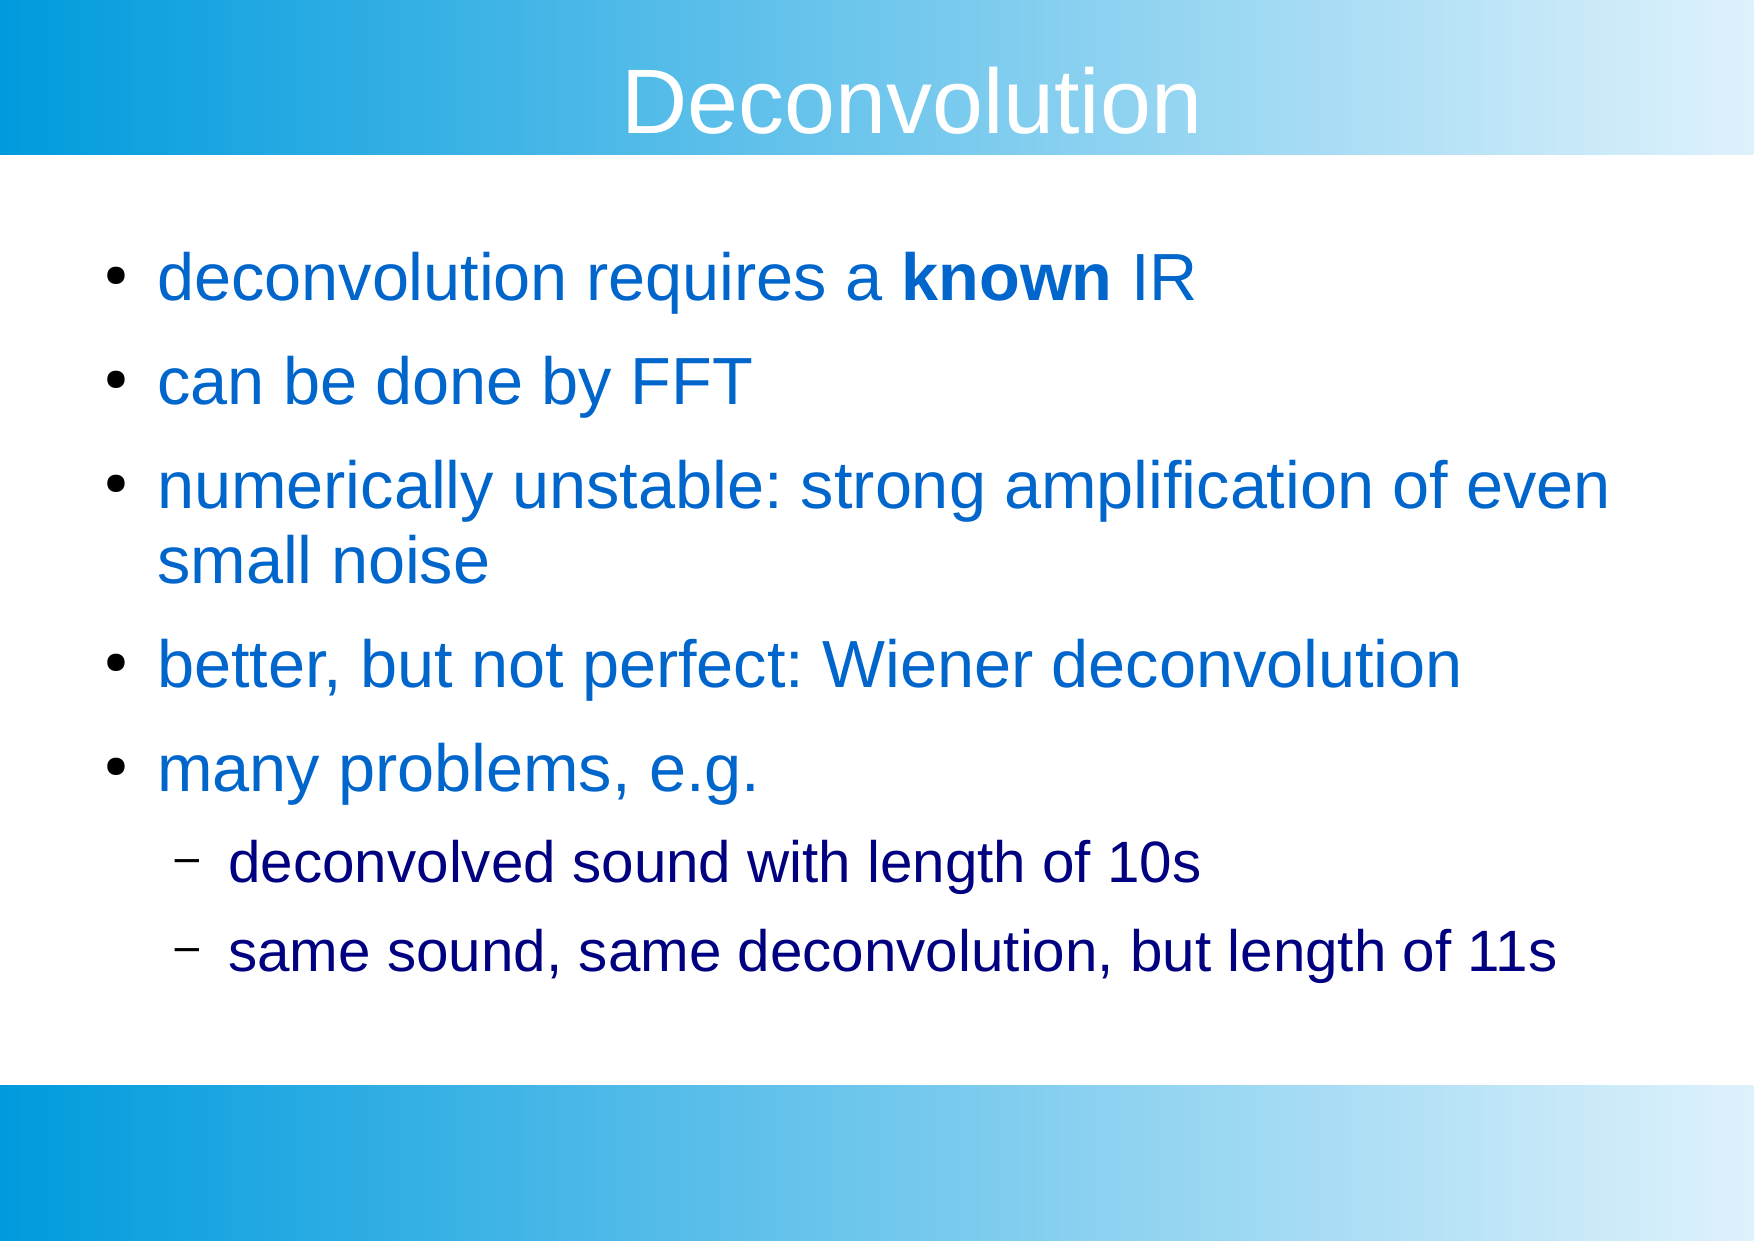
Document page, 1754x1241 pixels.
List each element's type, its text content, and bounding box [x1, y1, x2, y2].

title Deconvolution [87, 0, 1667, 208]
list deconvolution requires a known IR can be done by FFT numerically unstable: strong amplification of even small noise better, but not perfect: Wiener deconvolution many problems, e.g. deconvolved sound with length of 10s same sound, same deconvolution, but length of 11s [86, 240, 1666, 1038]
picture [147, 1086, 151, 1240]
